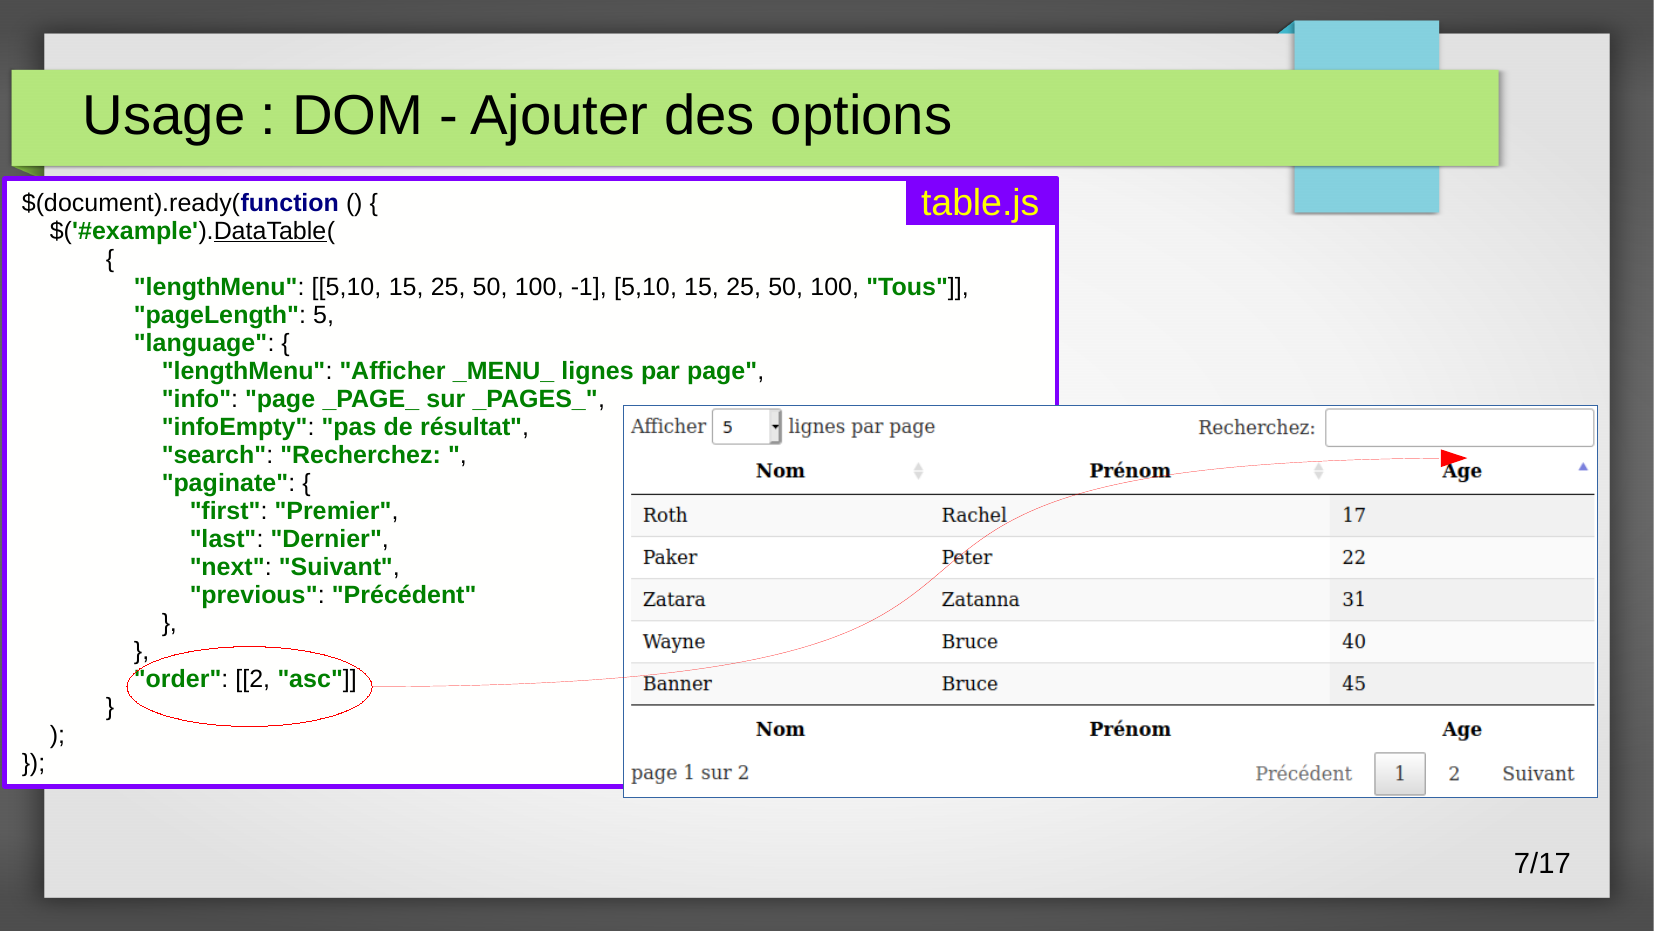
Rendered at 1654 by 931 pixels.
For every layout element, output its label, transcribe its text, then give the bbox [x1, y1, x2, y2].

text_box $(document).ready(function () { $('#example').DataTable( { "lengthMenu": [[5,10, 15, 25, 50, 100, -1], [5,10, 15, 25, 50, 100, "Tous"]], "pageLength": 5, "language": { "lengthMenu": "Afficher _MENU_ lignes par page", "info": "page _PAGE_ sur _PAGES_", "infoEmpty": "pas de résultat", "search": "Recherchez: ", "paginate": { "first": "Premier", "last": "Dernier", "next": "Suivant", "previous": "Précédent" }, }, "order": [[2, "asc"]] } ); }); [4, 178, 1058, 787]
title Usage : DOM - Ajouter des options [82, 70, 1264, 160]
text_box table.js [906, 180, 1055, 225]
picture [0, 0, 1654, 931]
